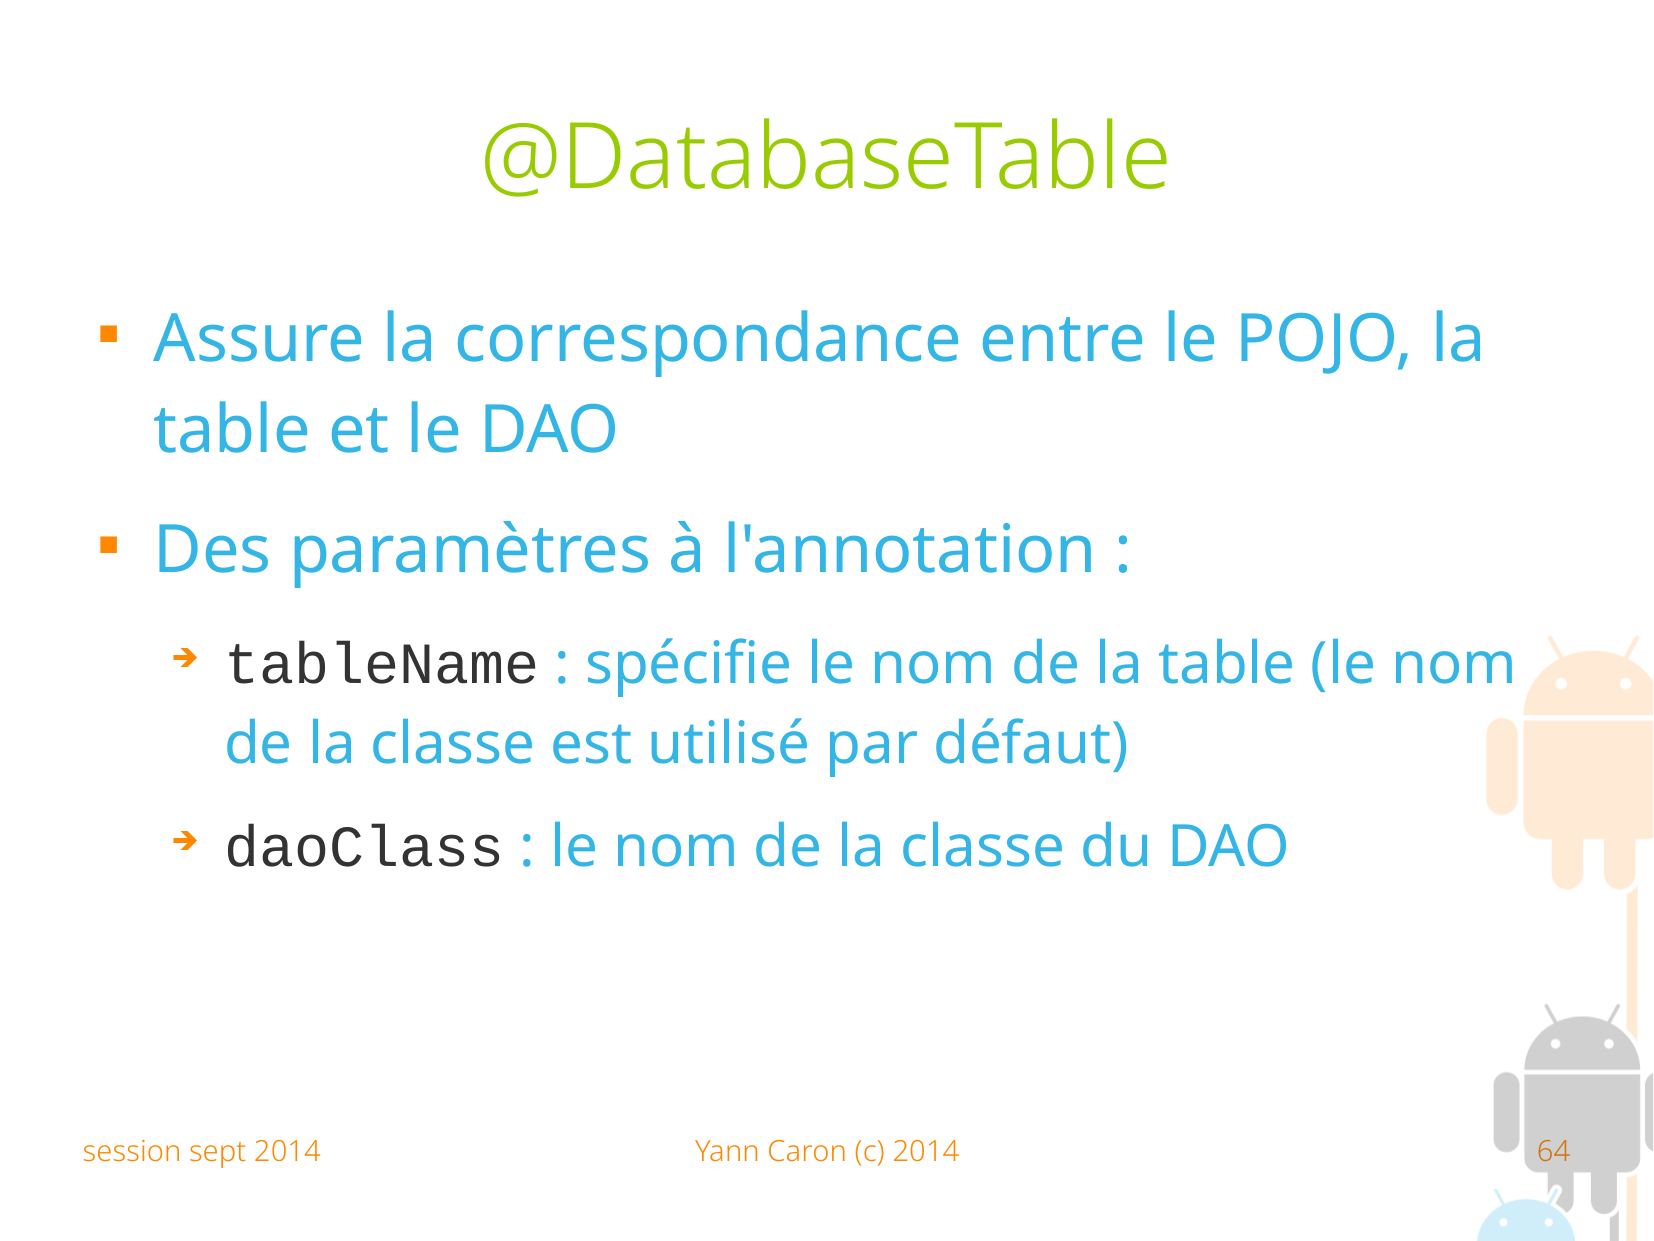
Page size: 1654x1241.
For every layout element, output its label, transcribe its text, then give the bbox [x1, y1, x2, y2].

title @DatabaseTable [82, 49, 1571, 257]
picture [240, 423, 1654, 1241]
list Assure la correspondance entre le POJO, la table et le DAO Des paramètres à l'annotation : tableName : spécifie le nom de la table (le nom de la classe est utilisé par défaut) daoClass : le nom de la classe du DAO [82, 290, 1571, 1010]
